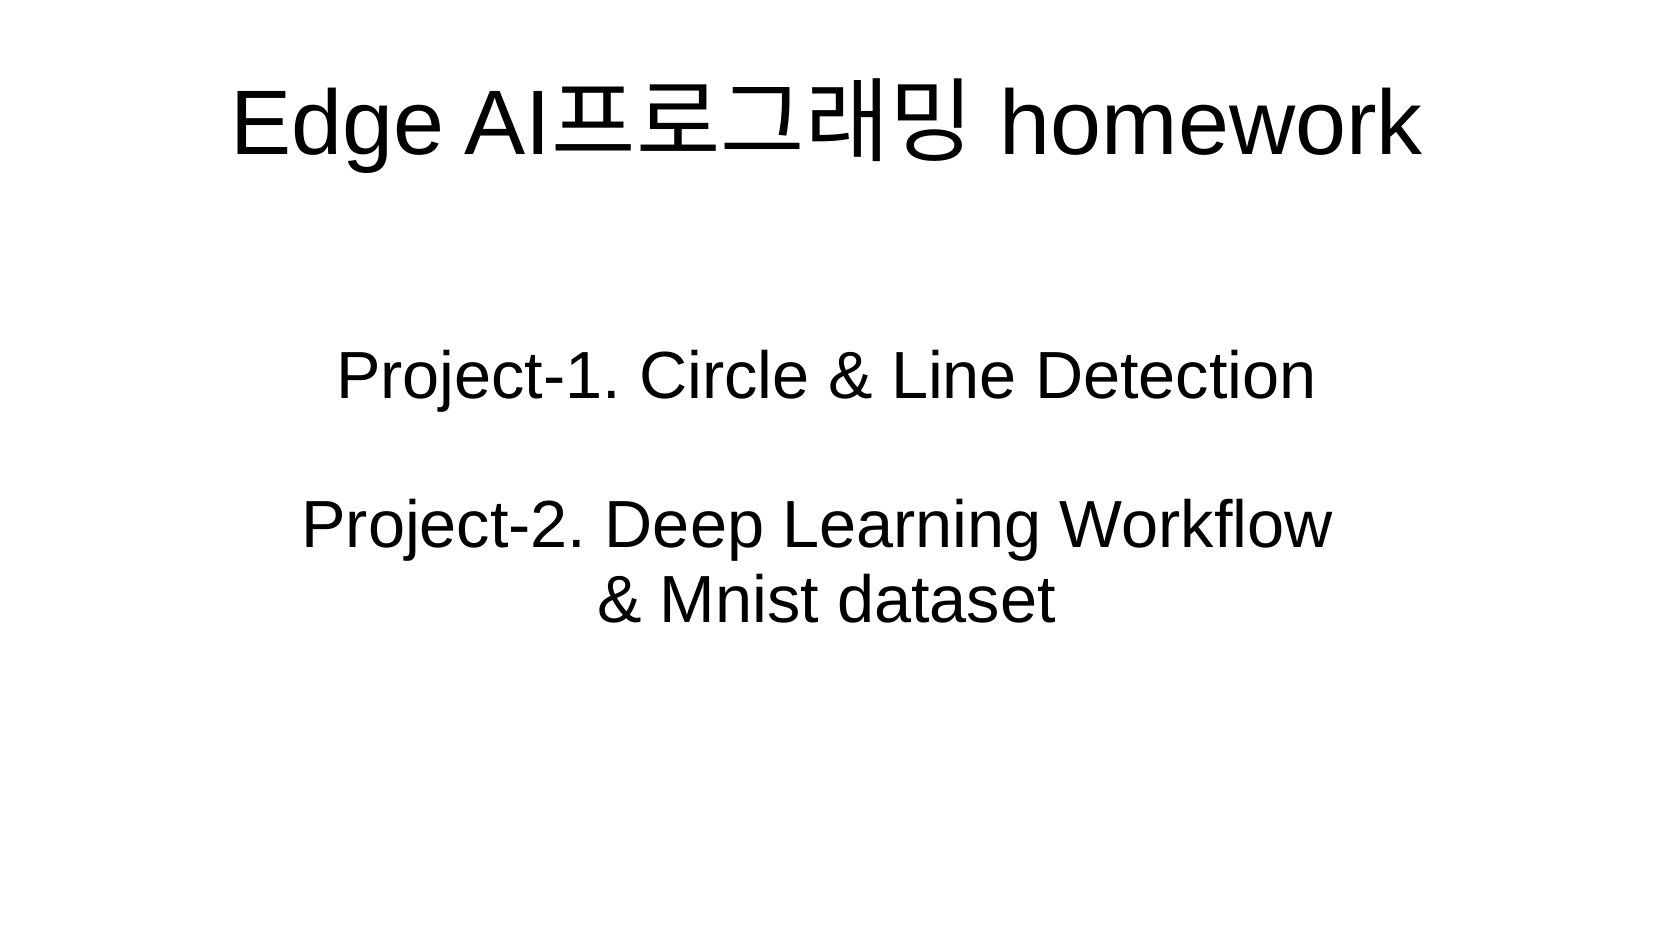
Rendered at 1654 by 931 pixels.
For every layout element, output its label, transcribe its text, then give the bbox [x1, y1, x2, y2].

subtitle Project-1. Circle & Line Detection Project-2. Deep Learning Workflow & Mnist dataset [82, 217, 1571, 758]
title Edge AI프로그래밍 homework [82, 37, 1571, 193]
